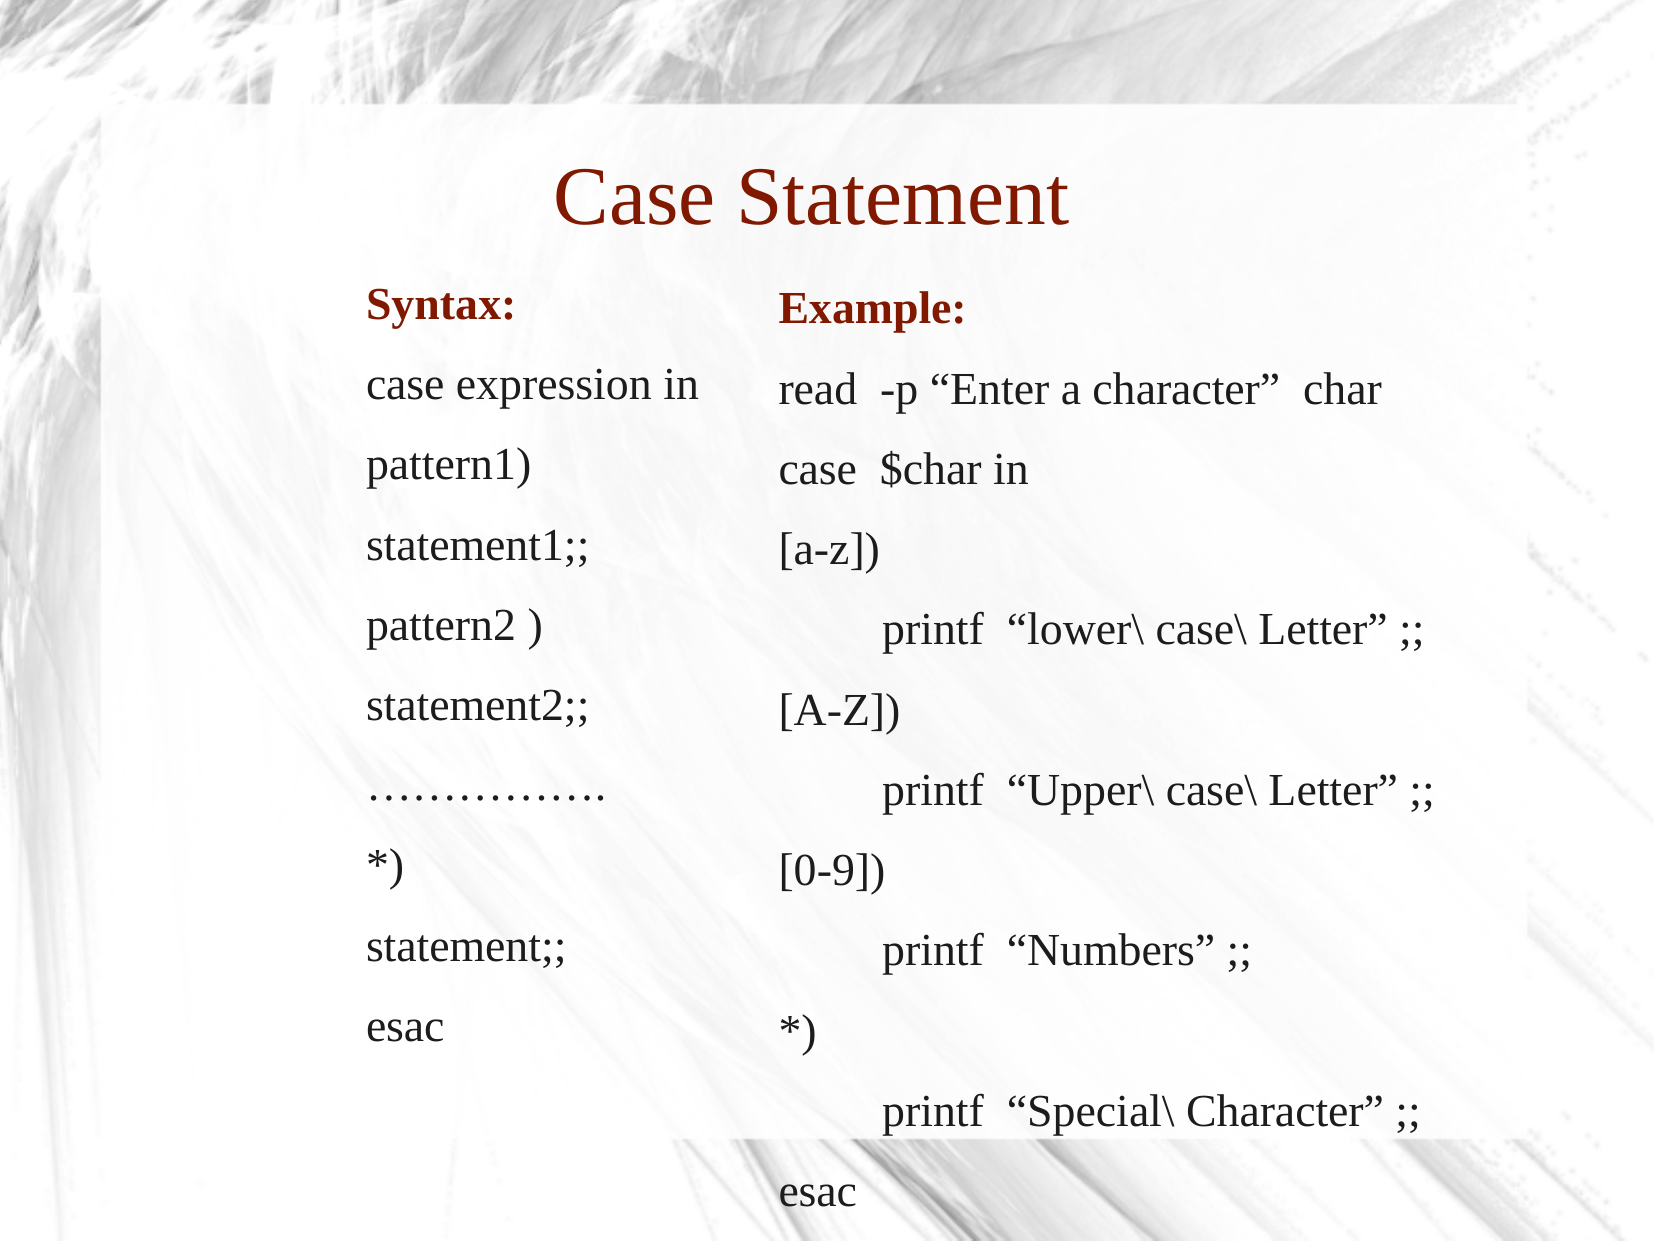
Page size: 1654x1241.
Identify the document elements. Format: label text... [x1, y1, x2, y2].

title Case Statement [118, 112, 1506, 281]
list Syntax: case expression in pattern1) statement1;; pattern2 ) statement2;; ……………. *) statement;; esac [366, 278, 819, 1056]
list Example: read -p “Enter a character” char case $char in [a-z]) printf “lower\ case\ Letter” ;; [A-Z]) printf “Upper\ case\ Letter” ;; [0-9]) printf “Numbers” ;; *) printf “Special\ Character” ;; esac [778, 283, 1654, 1241]
picture [0, 0, 1654, 1241]
